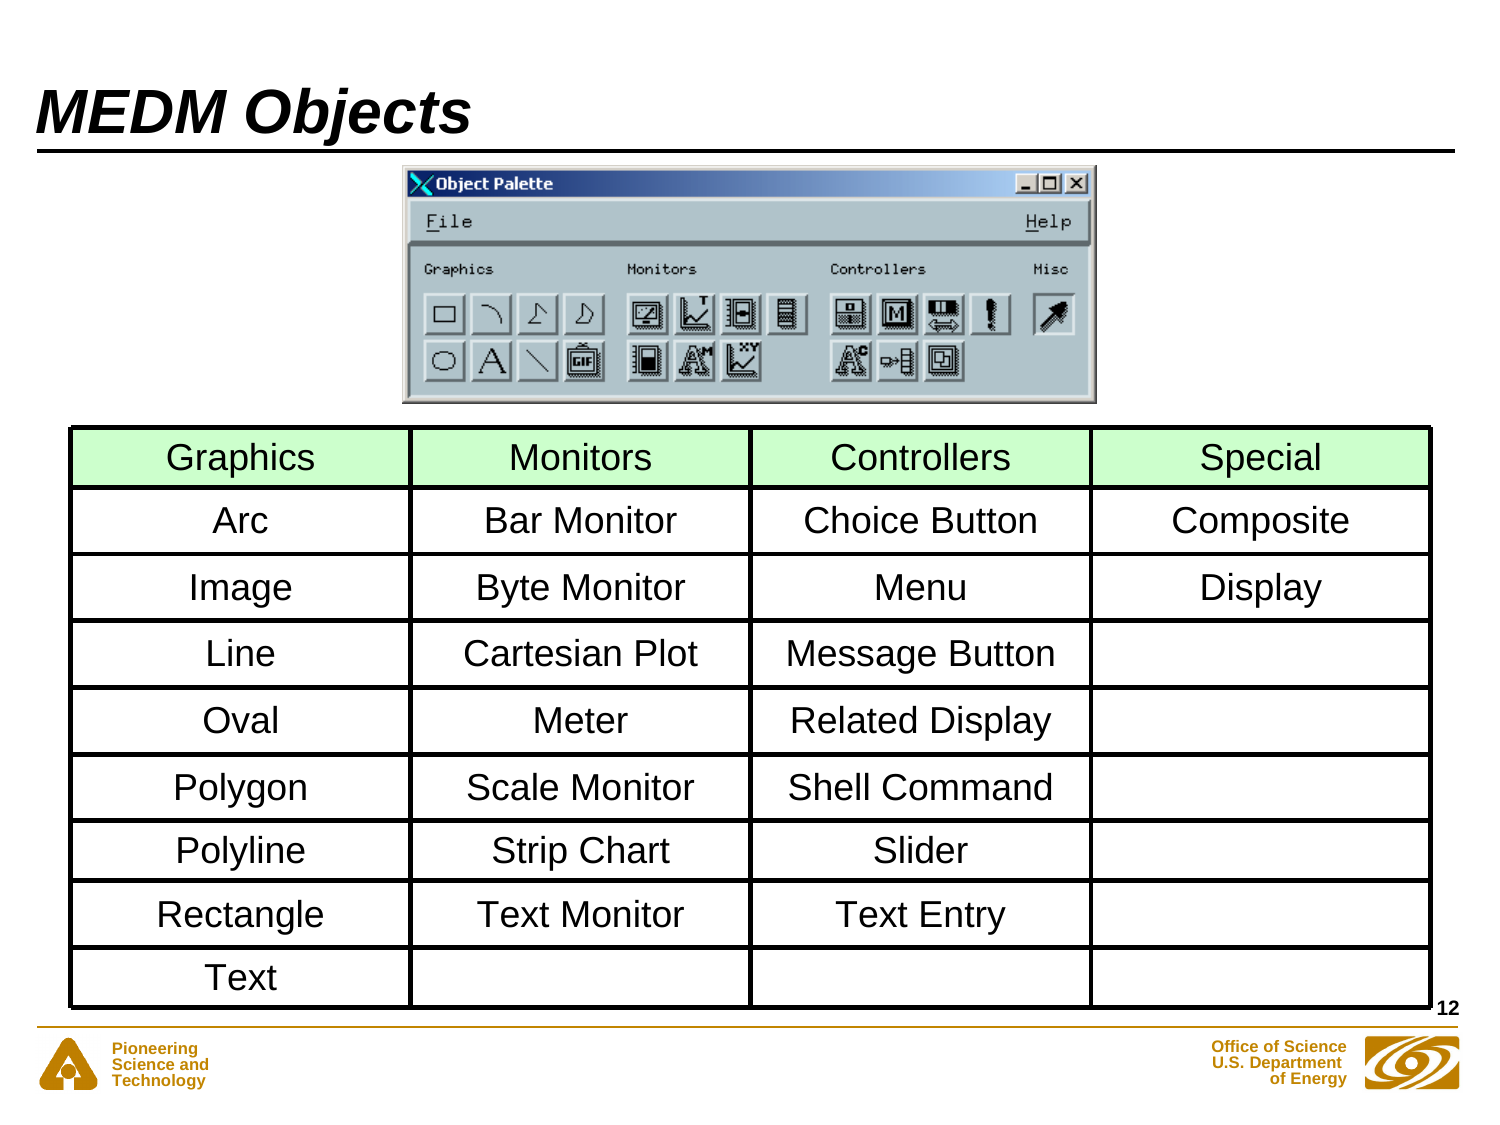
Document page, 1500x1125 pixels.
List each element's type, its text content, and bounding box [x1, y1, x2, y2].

text_box Bar Monitor [413, 490, 748, 552]
picture [402, 165, 1097, 404]
text_box Image [73, 556, 408, 618]
text_box Special [1093, 430, 1428, 485]
text_box Related Display [753, 690, 1089, 752]
text_box Menu [753, 556, 1089, 618]
text_box Choice Button [753, 490, 1089, 552]
text_box Polygon [73, 757, 408, 818]
text_box Display [1093, 556, 1428, 618]
text_box Text Monitor [413, 883, 748, 945]
text_box Controllers [753, 430, 1089, 485]
text_box Cartesian Plot [413, 623, 748, 685]
text_box Arc [73, 490, 408, 552]
text_box Monitors [413, 430, 748, 485]
text_box Message Button [753, 623, 1089, 685]
text_box Text [73, 950, 408, 1005]
picture [35, 1034, 101, 1094]
text_box Rectangle [73, 883, 408, 945]
title MEDM Objects [21, 75, 1459, 154]
text_box Composite [1093, 490, 1428, 552]
text_box Graphics [73, 430, 408, 485]
text_box Scale Monitor [413, 757, 748, 818]
text_box Byte Monitor [413, 556, 748, 618]
text_box Polyline [73, 823, 408, 878]
text_box Line [73, 623, 408, 685]
text_box Oval [73, 690, 408, 752]
picture [1362, 1032, 1463, 1093]
text_box Strip Chart [413, 823, 748, 878]
text_box Slider [753, 823, 1089, 878]
text_box Meter [413, 690, 748, 752]
text_box Shell Command [753, 757, 1089, 818]
text_box Text Entry [753, 883, 1089, 945]
